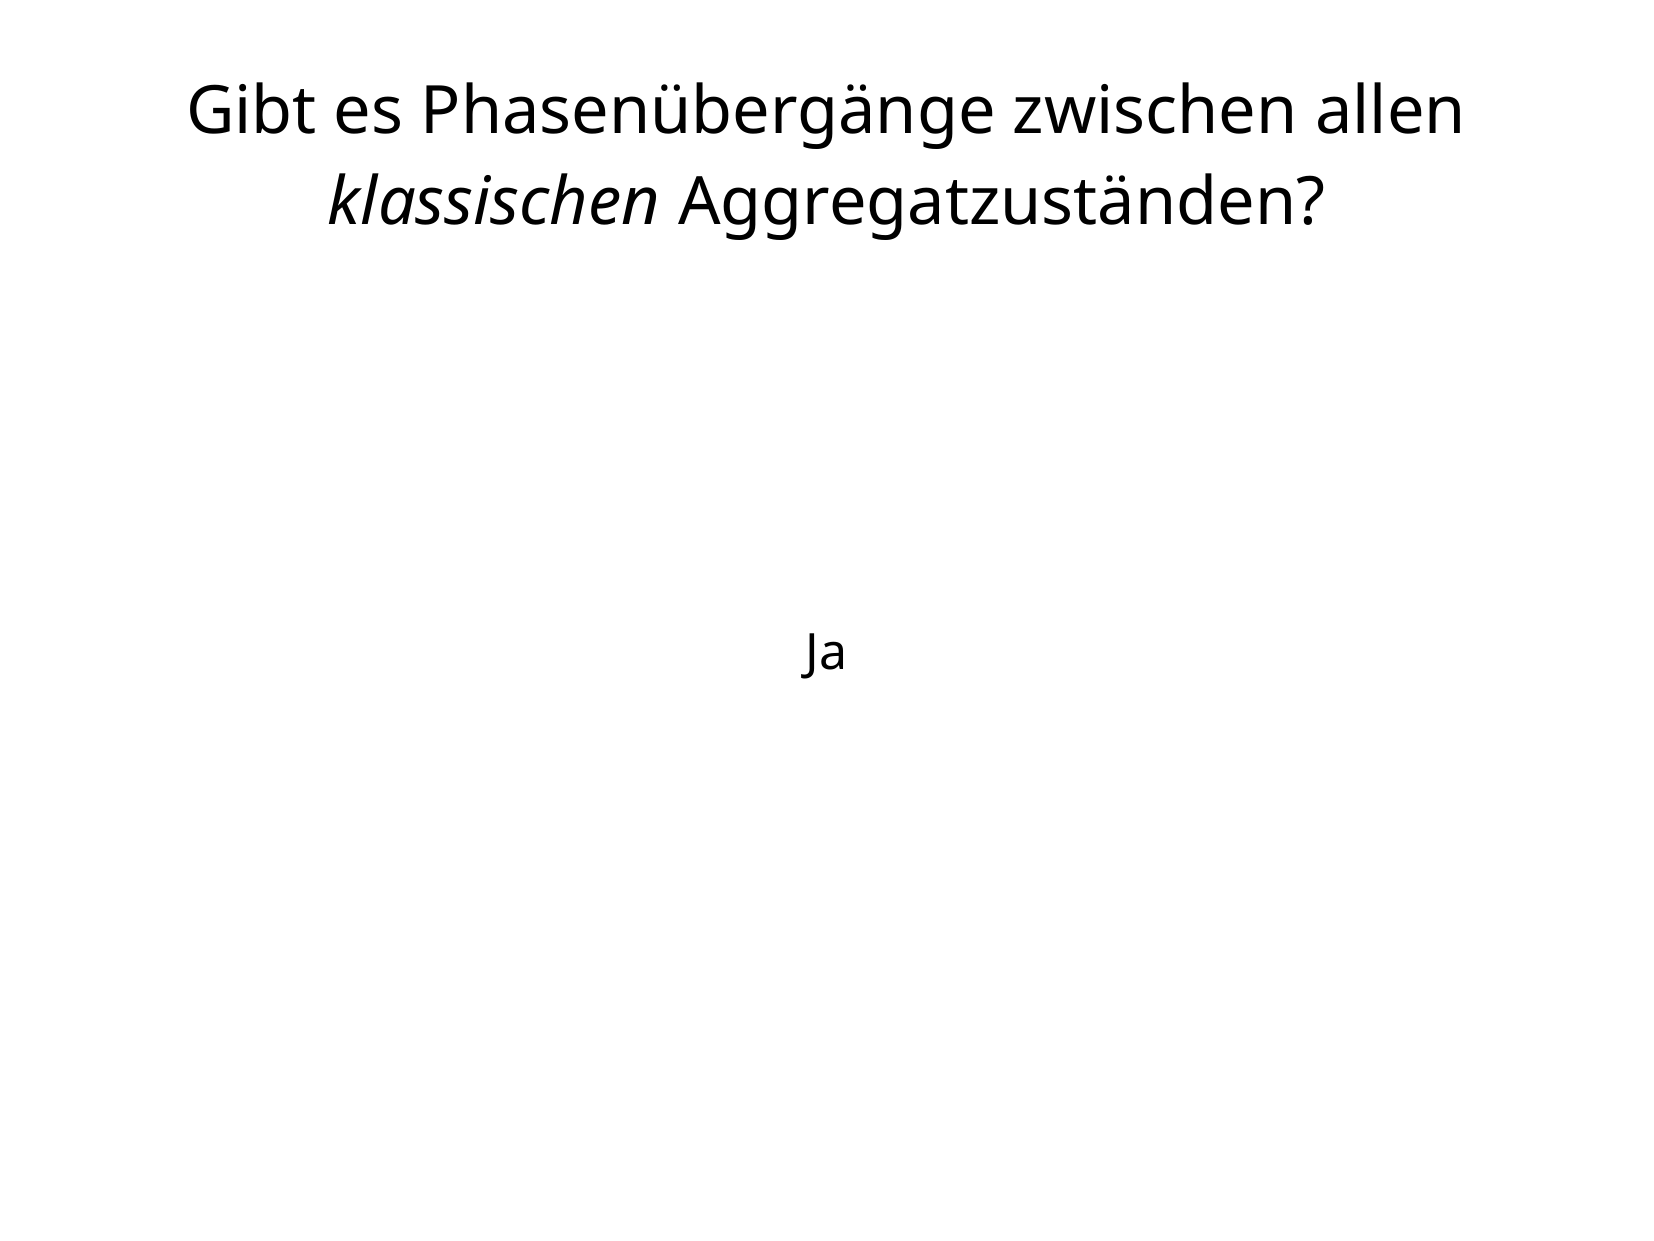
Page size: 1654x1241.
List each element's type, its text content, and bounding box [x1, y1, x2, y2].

subtitle Ja [82, 290, 1571, 1010]
title Gibt es Phasenübergänge zwischen allen klassischen Aggregatzuständen? [82, 49, 1571, 257]
